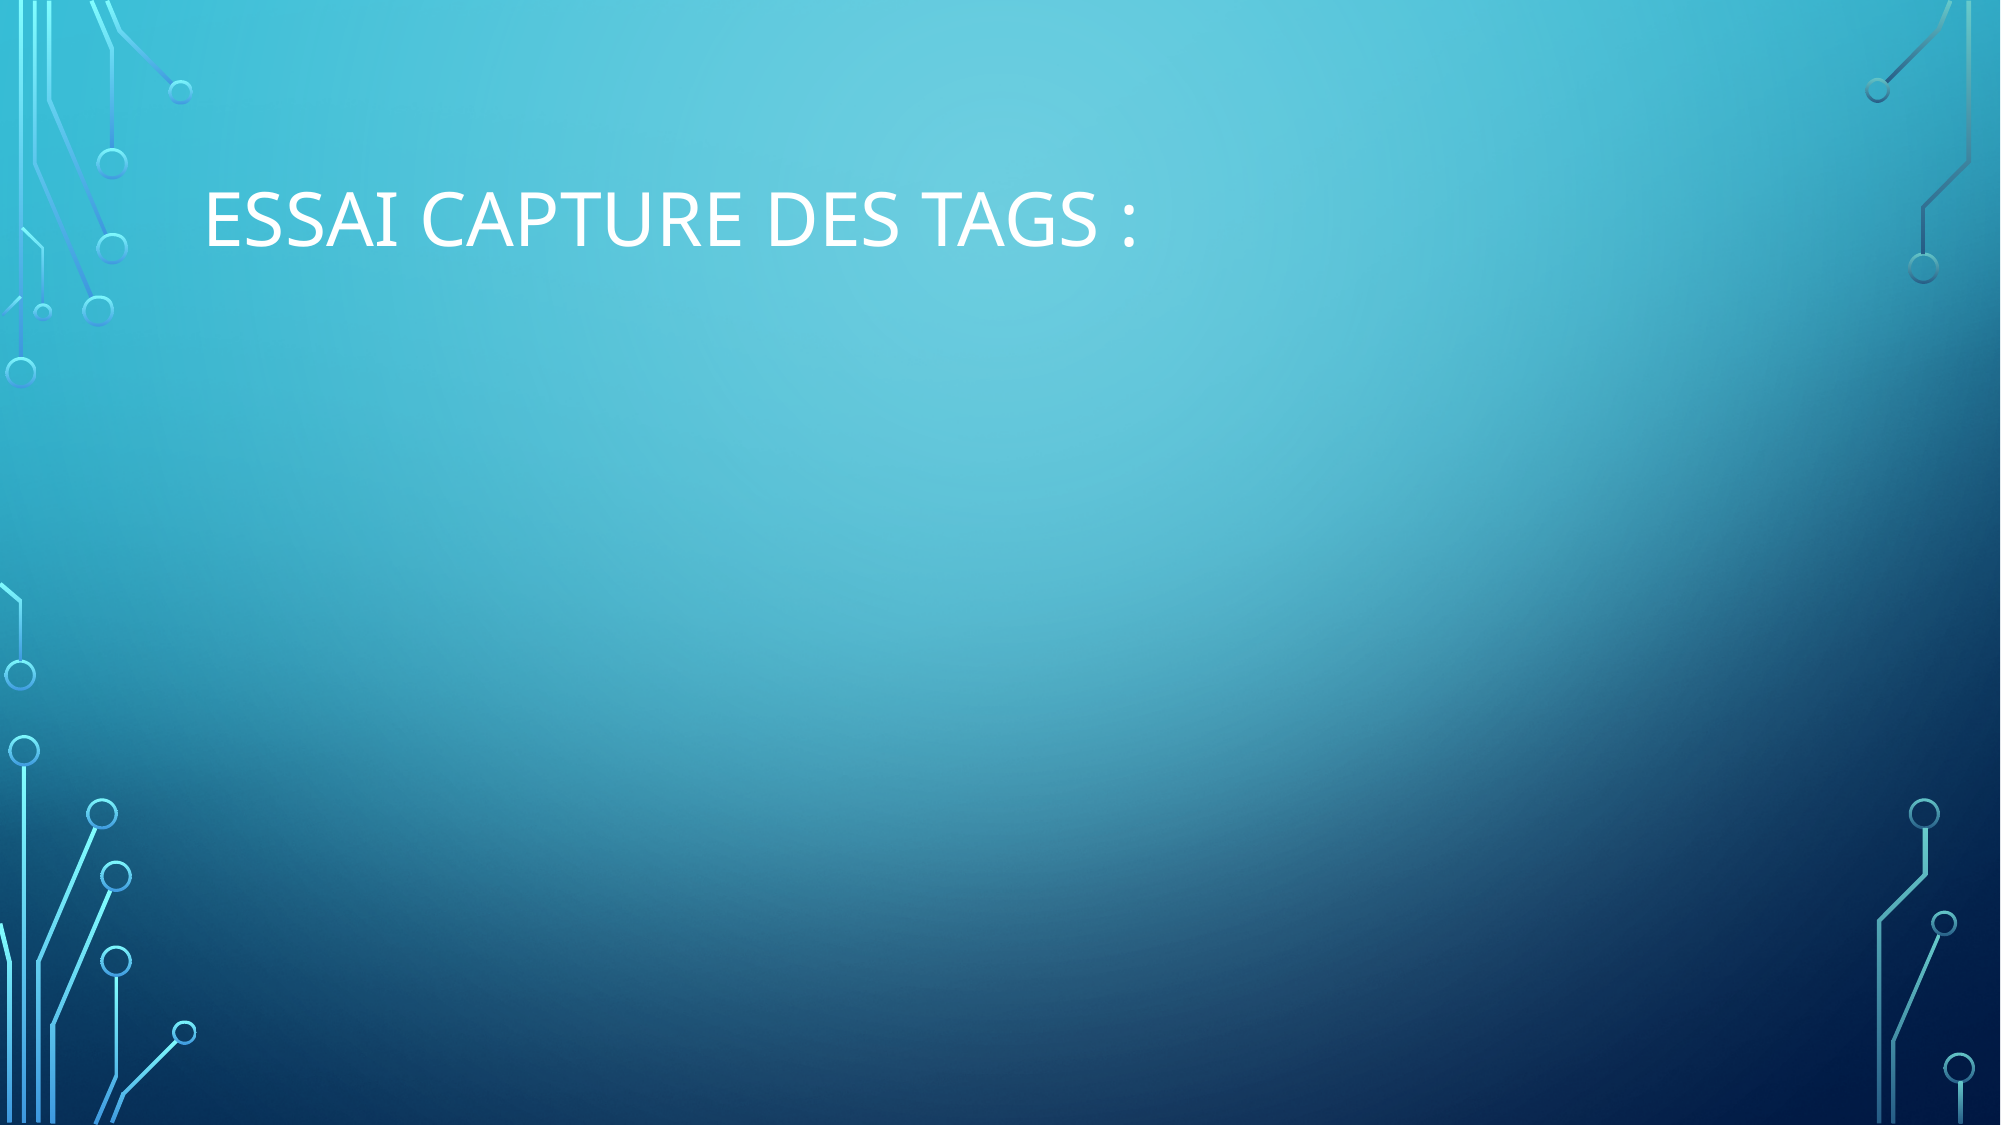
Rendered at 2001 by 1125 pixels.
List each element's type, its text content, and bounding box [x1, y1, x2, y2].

title Essai capture des tags : [187, 101, 1813, 344]
picture [263, 277, 1736, 1106]
